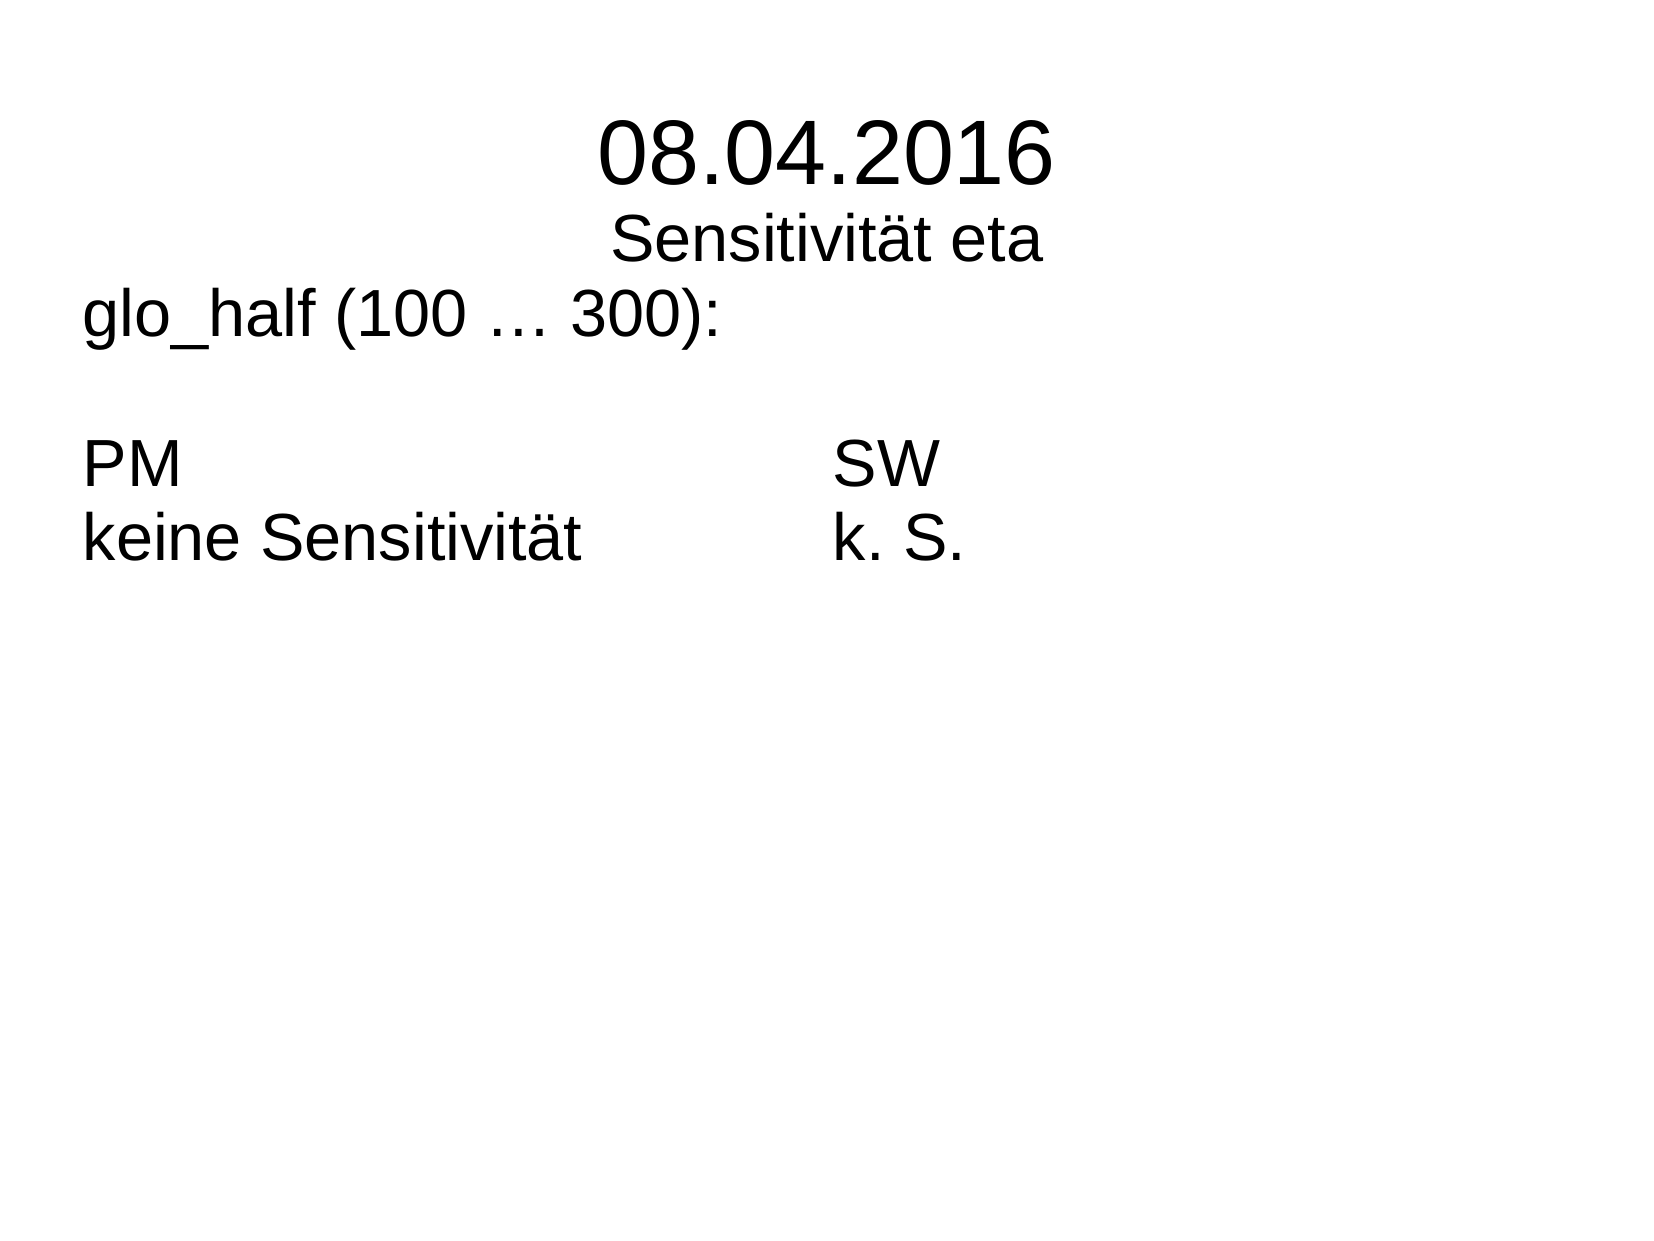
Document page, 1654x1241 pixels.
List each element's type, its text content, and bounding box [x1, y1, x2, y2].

subtitle Sensitivität eta glo_half (100 … 300): PM SW keine Sensitivität k. S. [82, 201, 1571, 1099]
title 08.04.2016 [82, 49, 1571, 201]
